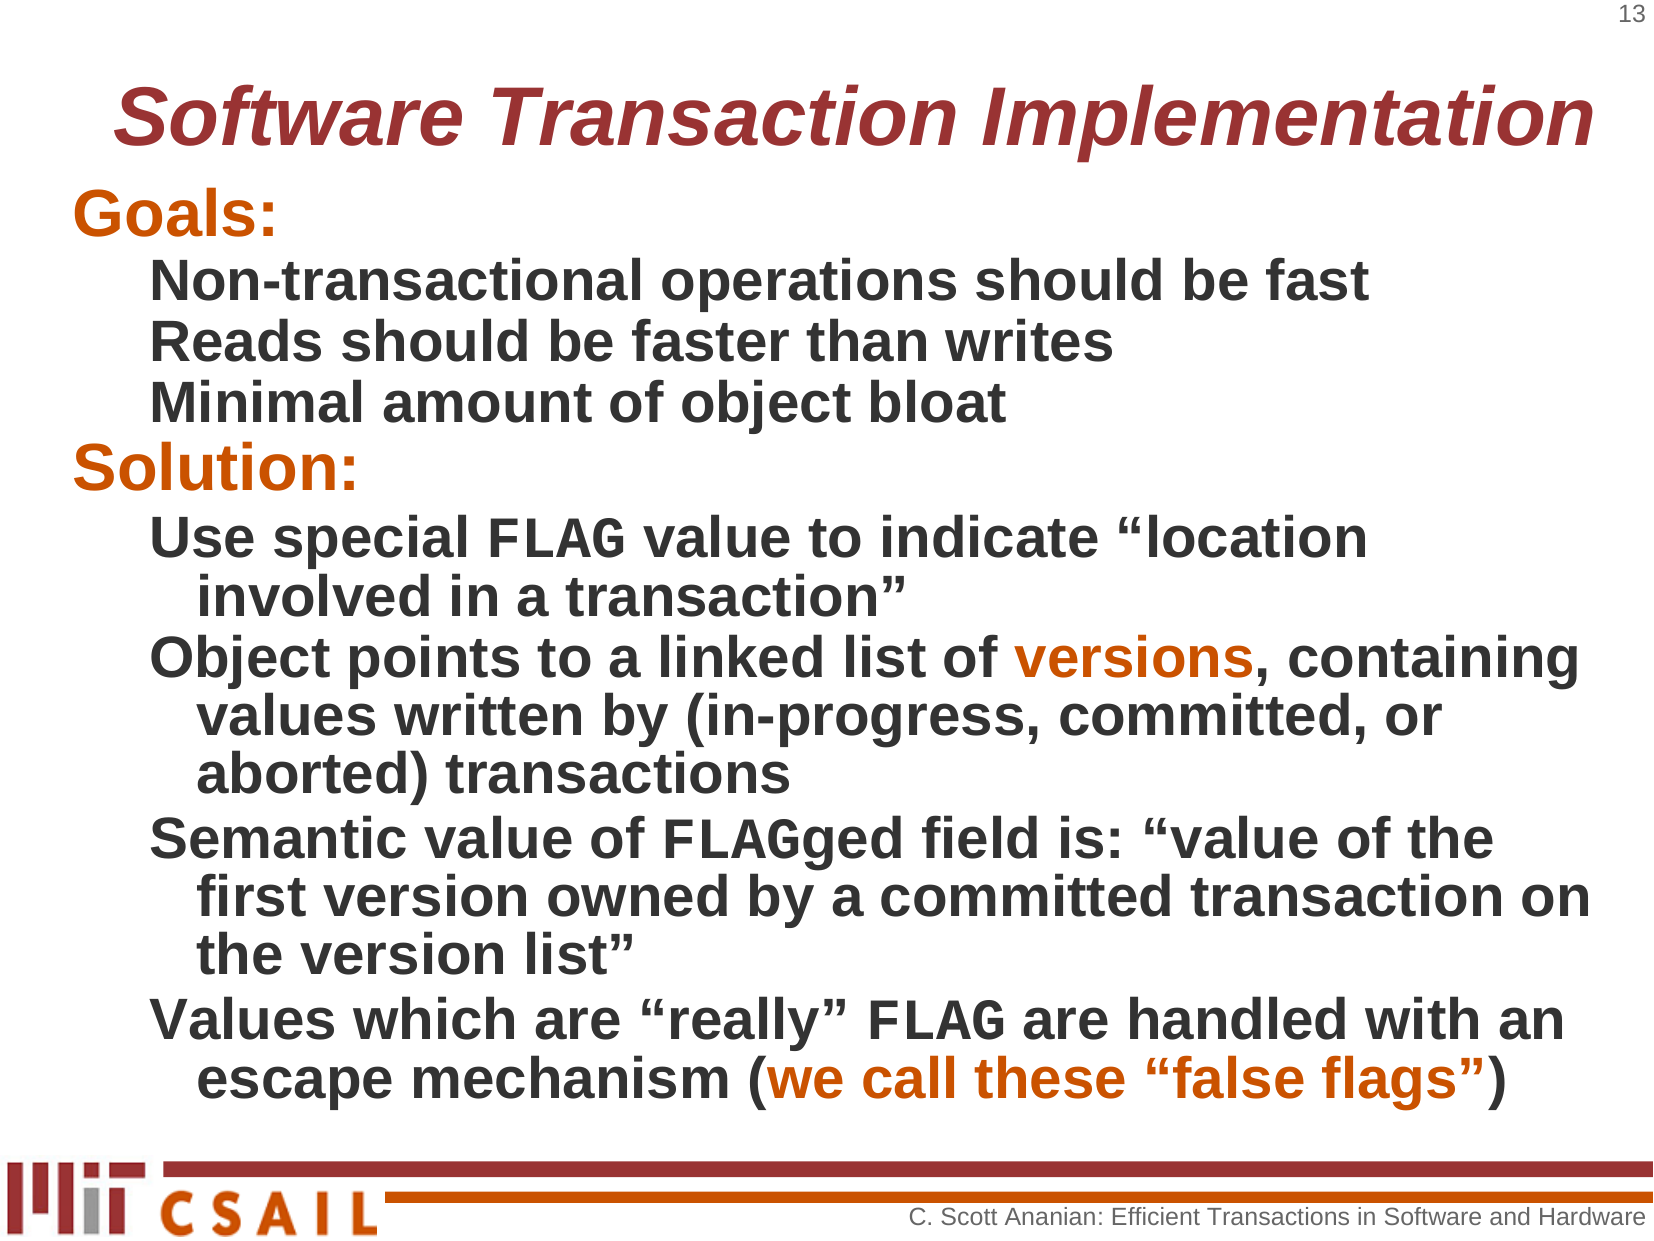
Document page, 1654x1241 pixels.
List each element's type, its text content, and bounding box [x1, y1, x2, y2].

title Software Transaction Implementation [113, 48, 1632, 186]
picture [0, 1155, 377, 1237]
list Goals: Non-transactional operations should be fast Reads should be faster than writes Minimal amount of object bloat Solution: Use special FLAG value to indicate “location involved in a transaction” Object points to a linked list of versions, containing values written by (in-progress, committed, or aborted) transactions Semantic value of FLAGged field is: “value of the first version owned by a committed transaction on the version list” Values which are “really” FLAG are handled with an escape mechanism (we call these “false flags”) [54, 183, 1615, 1182]
